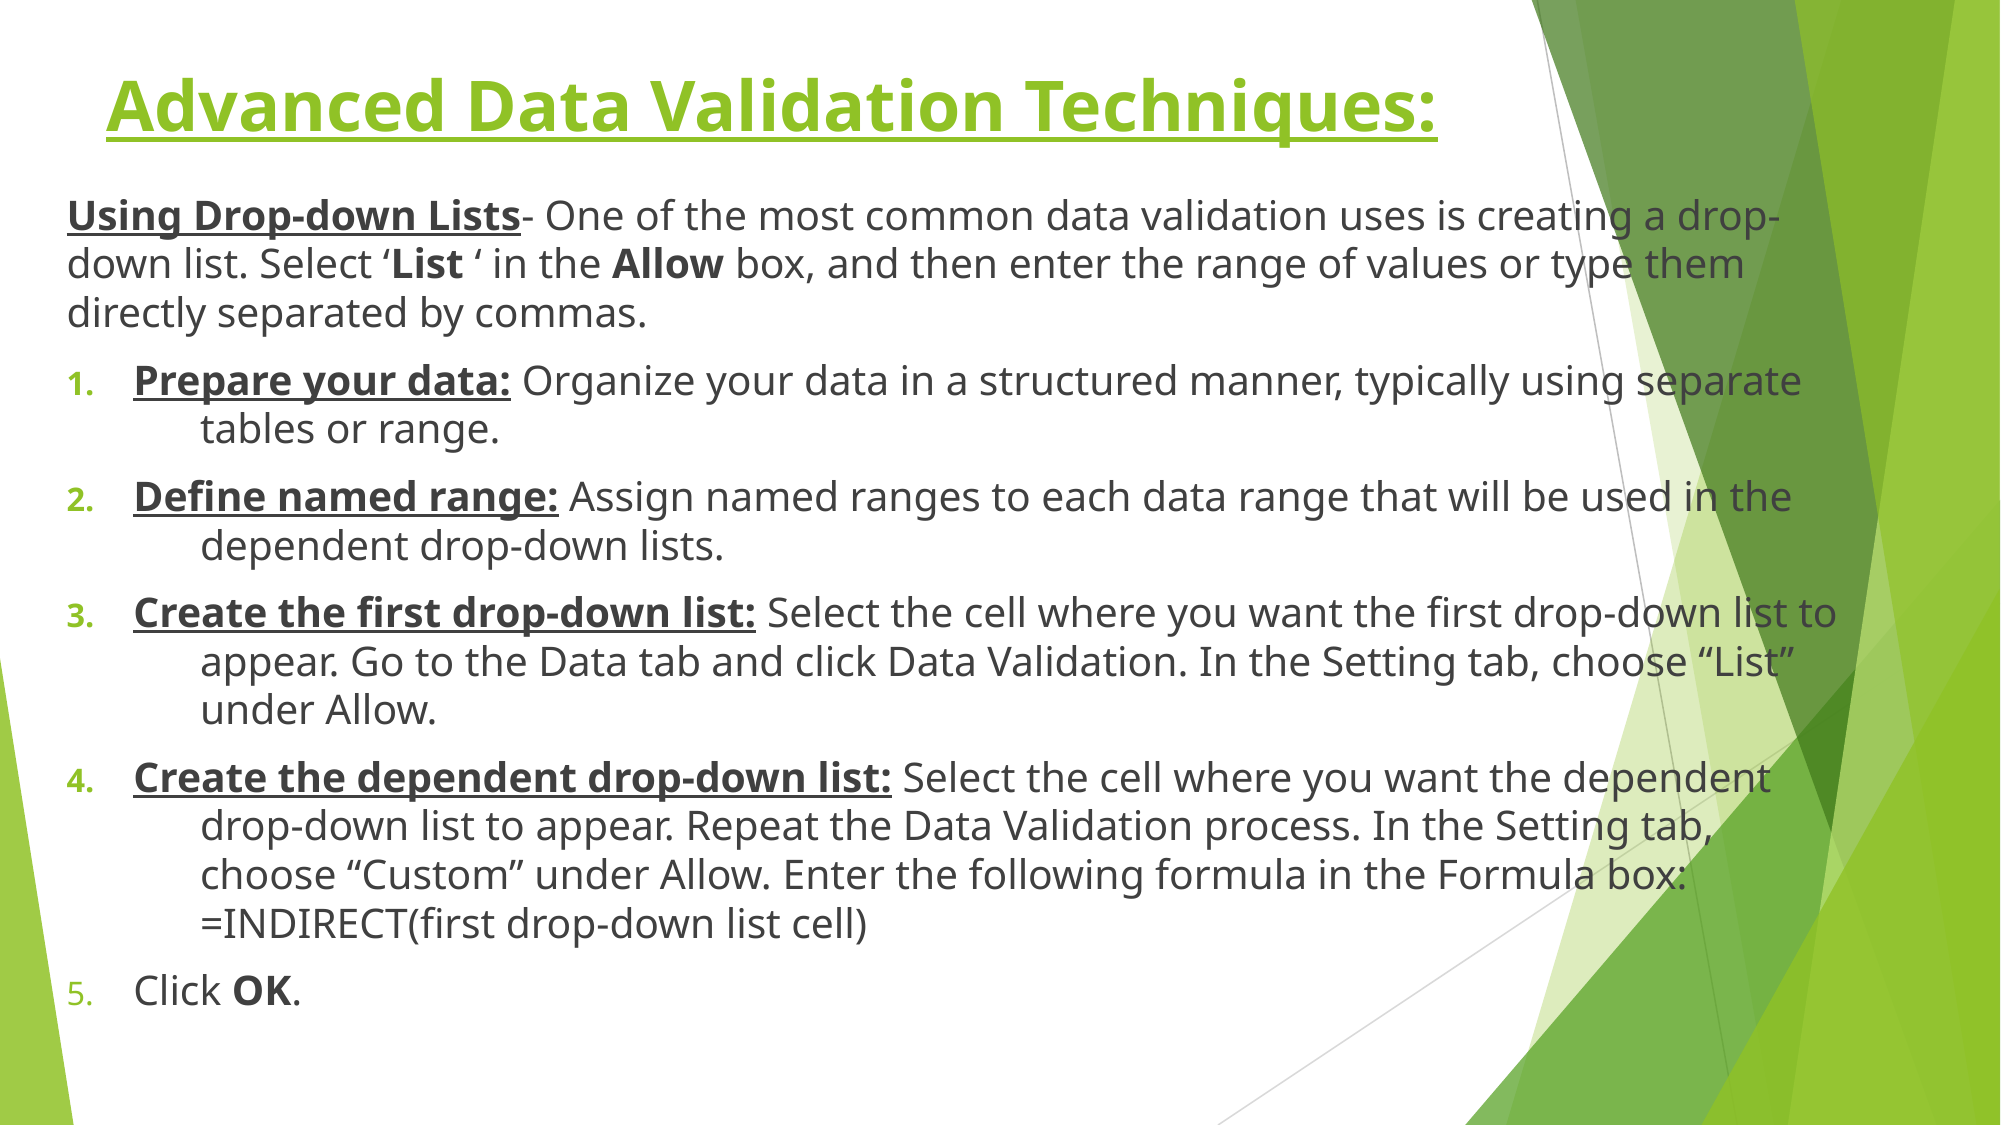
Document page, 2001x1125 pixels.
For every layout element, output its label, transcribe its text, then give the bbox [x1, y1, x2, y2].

list Using Drop-down Lists- One of the most common data validation uses is creating a drop-down list. Select ‘List ‘ in the Allow box, and then enter the range of values or type them directly separated by commas. Prepare your data: Organize your data in a structured manner, typically using separate tables or range. Define named range: Assign named ranges to each data range that will be used in the dependent drop-down lists. Create the first drop-down list: Select the cell where you want the first drop-down list to appear. Go to the Data tab and click Data Validation. In the Setting tab, choose “List” under Allow. Create the dependent drop-down list: Select the cell where you want the dependent drop-down list to appear. Repeat the Data Validation process. In the Setting tab, choose “Custom” under Allow. Enter the following formula in the Formula box: =INDIRECT(first drop-down list cell) Click OK. [51, 181, 1863, 1092]
title Advanced Data Validation Techniques: [91, 54, 1863, 181]
